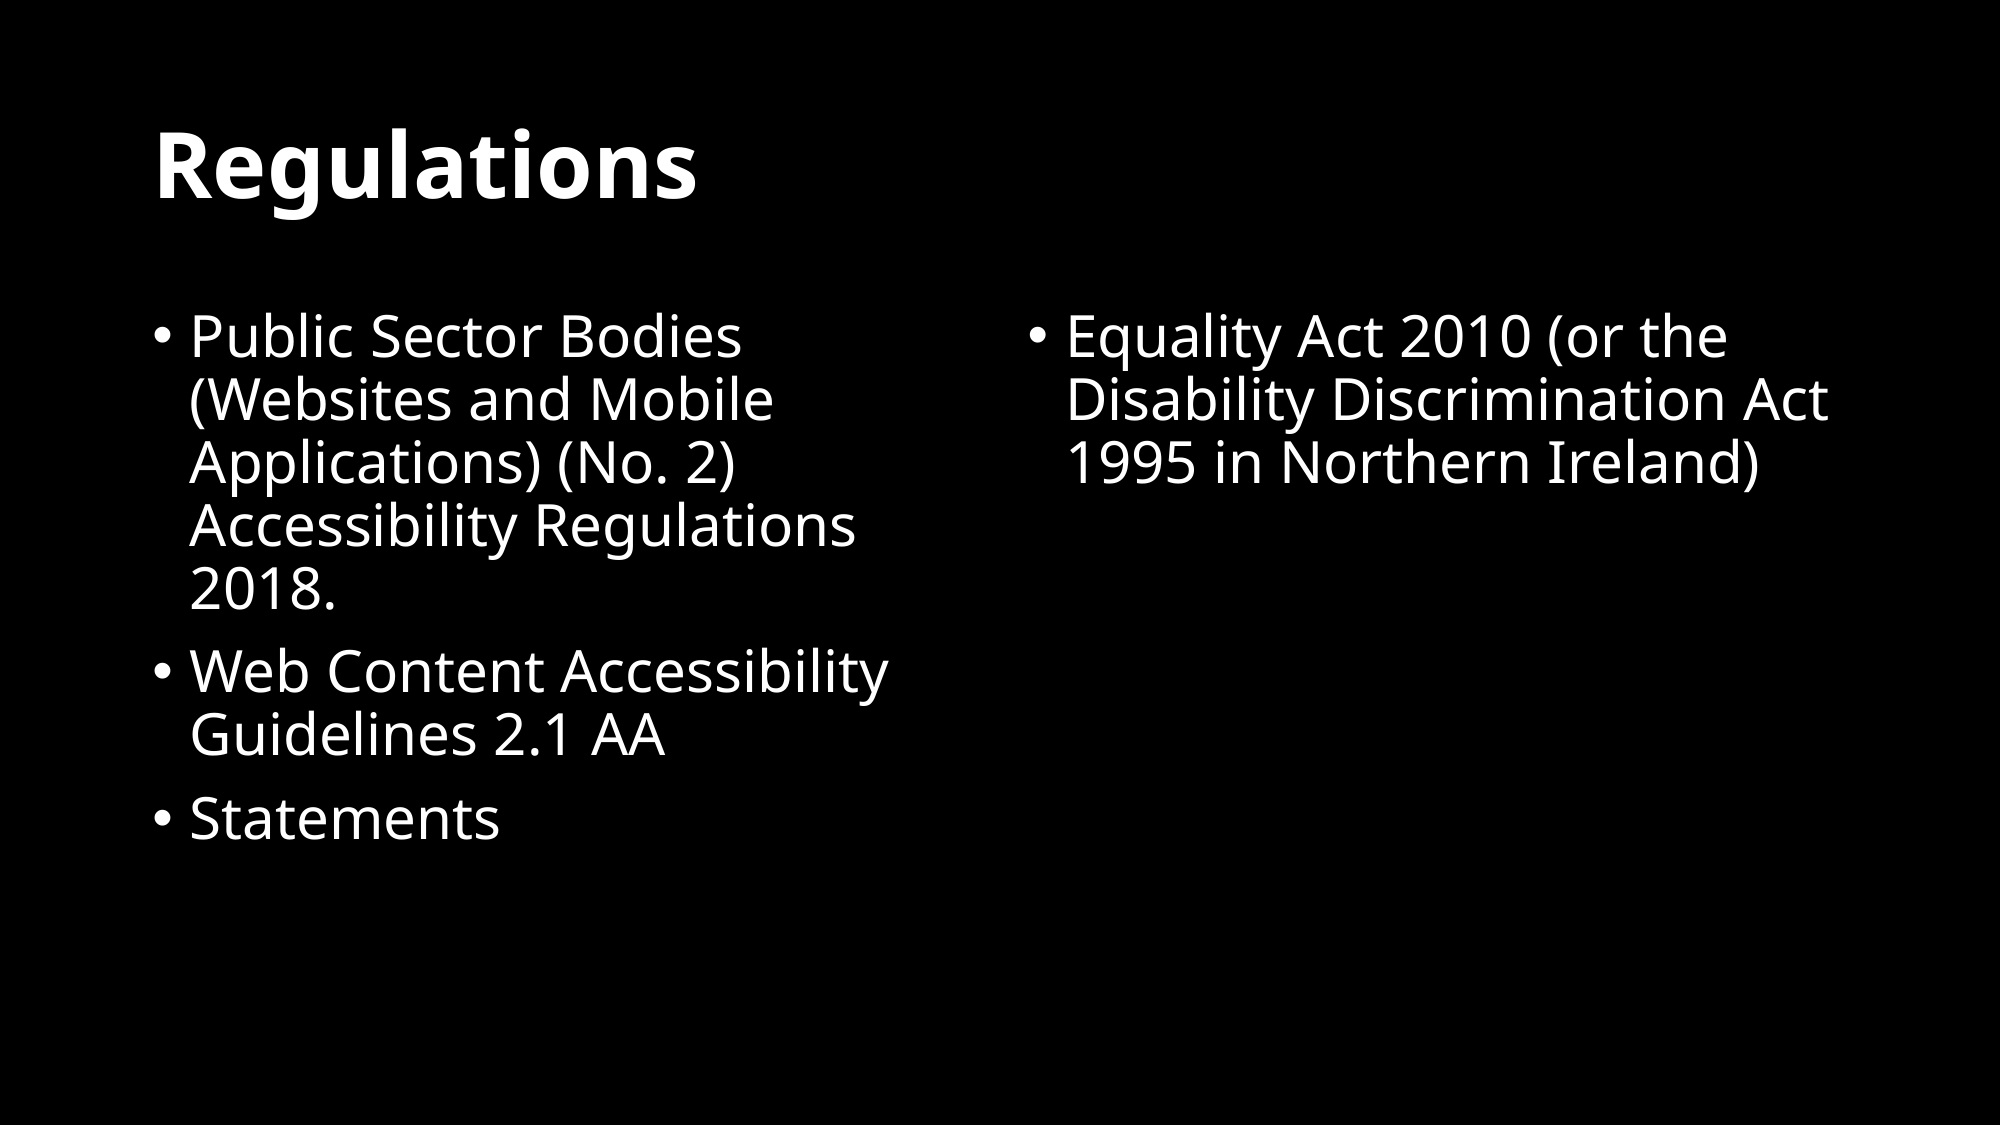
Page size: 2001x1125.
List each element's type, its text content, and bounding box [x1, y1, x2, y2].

title Regulations [137, 59, 1863, 278]
list Public Sector Bodies (Websites and Mobile Applications) (No. 2) Accessibility Regulations 2018. Web Content Accessibility Guidelines 2.1 AA Statements [137, 299, 988, 1014]
list Equality Act 2010 (or the Disability Discrimination Act 1995 in Northern Ireland) [1012, 299, 1863, 1014]
